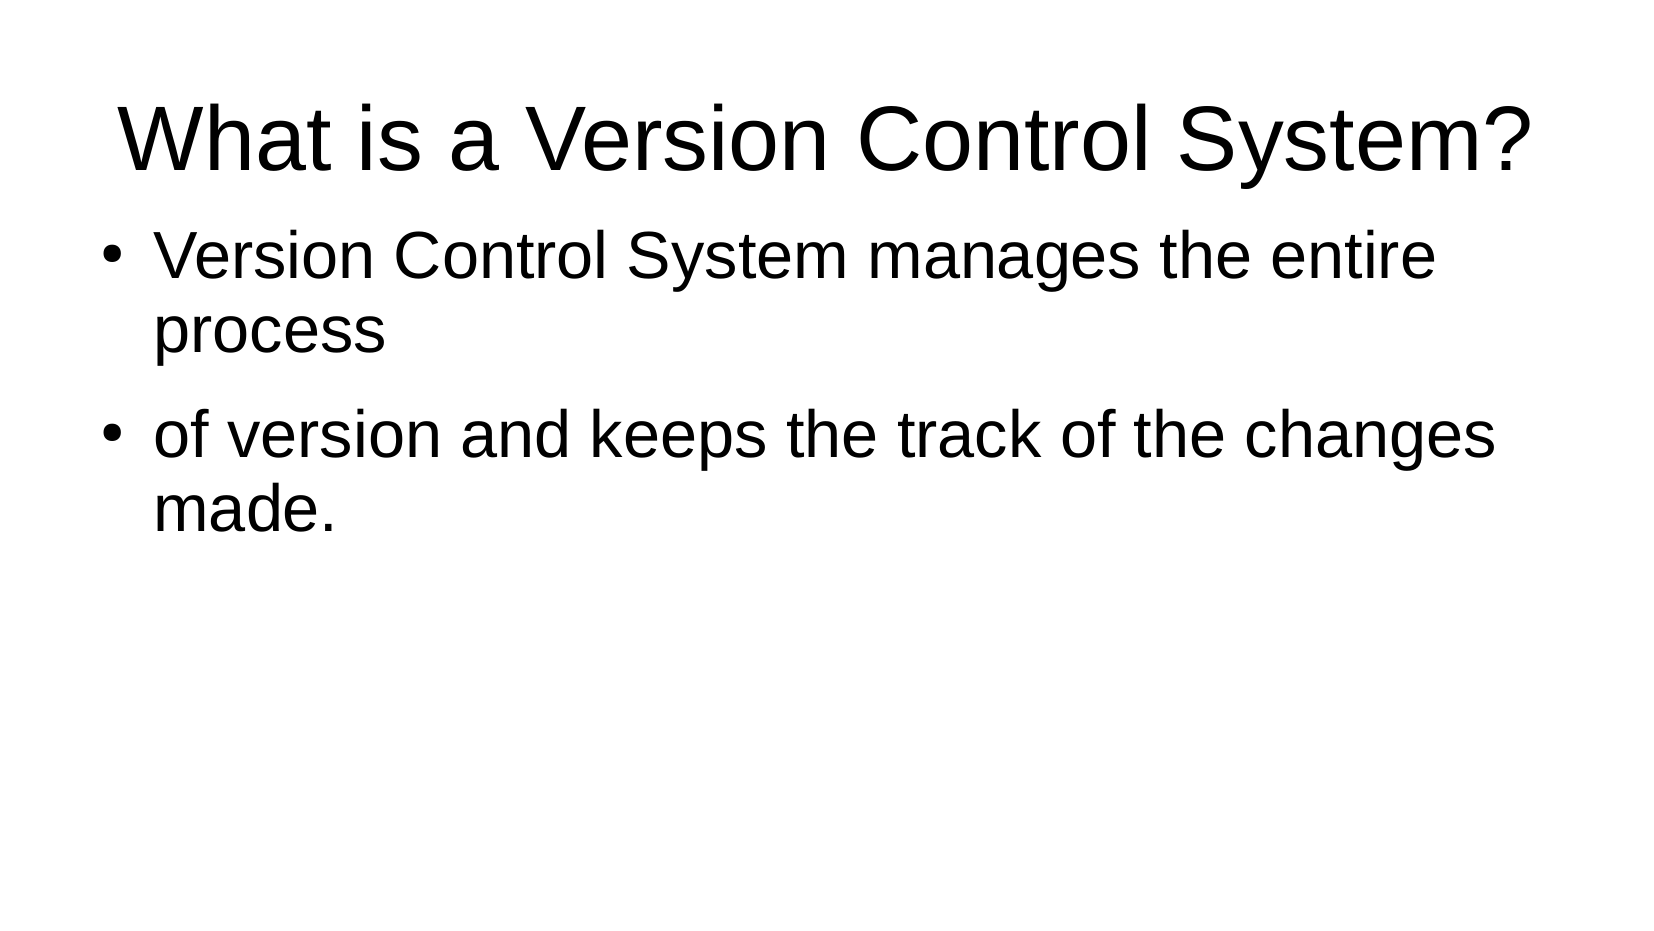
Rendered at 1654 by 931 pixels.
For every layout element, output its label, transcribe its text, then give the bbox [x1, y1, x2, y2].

title What is a Version Control System? [82, 60, 1571, 217]
list Version Control System manages the entire process of version and keeps the track of the changes made. [82, 217, 1571, 758]
